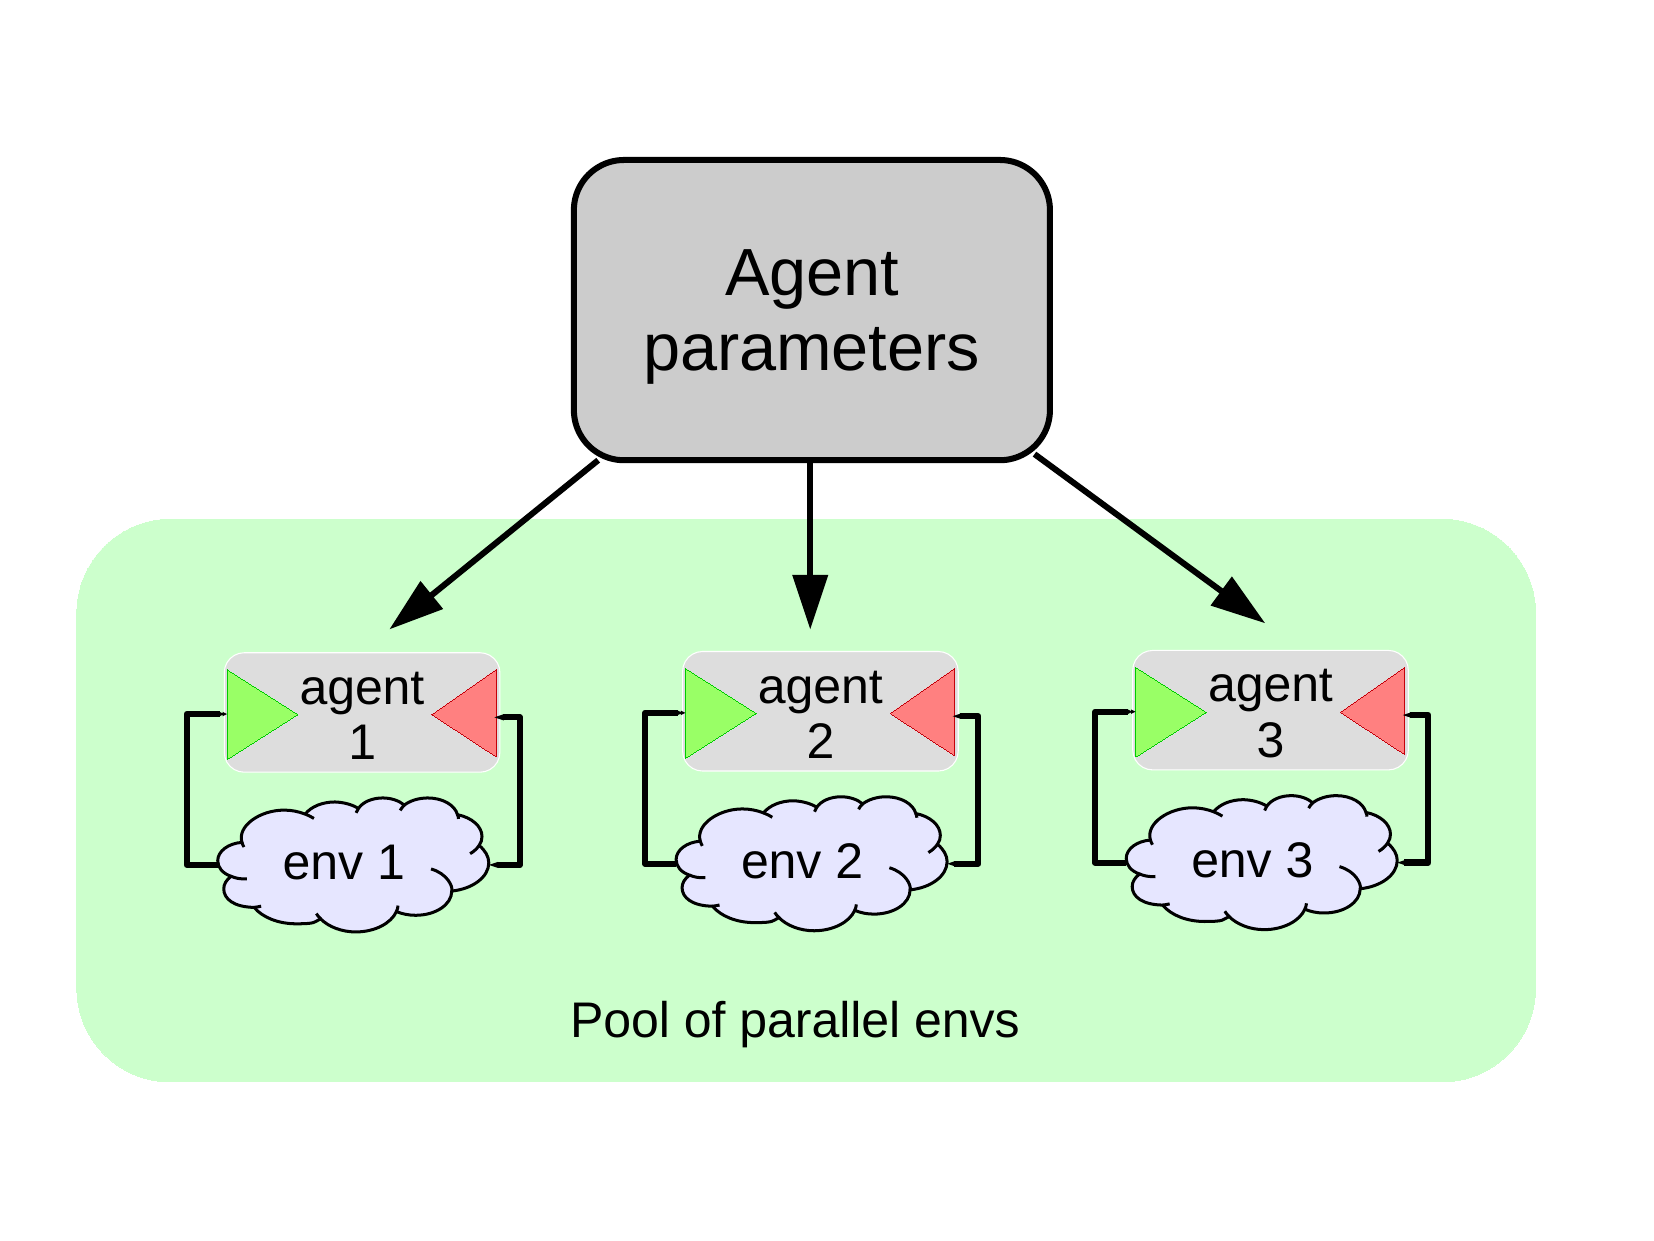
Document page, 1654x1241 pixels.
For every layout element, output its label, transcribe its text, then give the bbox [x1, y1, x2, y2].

text_box agent 2 [720, 650, 921, 788]
text_box agent 3 [1170, 649, 1371, 787]
text_box env 1 [217, 797, 489, 932]
text_box Pool of parallel envs [489, 985, 1101, 1241]
text_box env 2 [676, 796, 948, 931]
text_box Agent parameters [573, 159, 1050, 461]
text_box env 3 [1126, 795, 1398, 930]
text_box agent 1 [262, 651, 463, 789]
text_box [76, 519, 1536, 1082]
